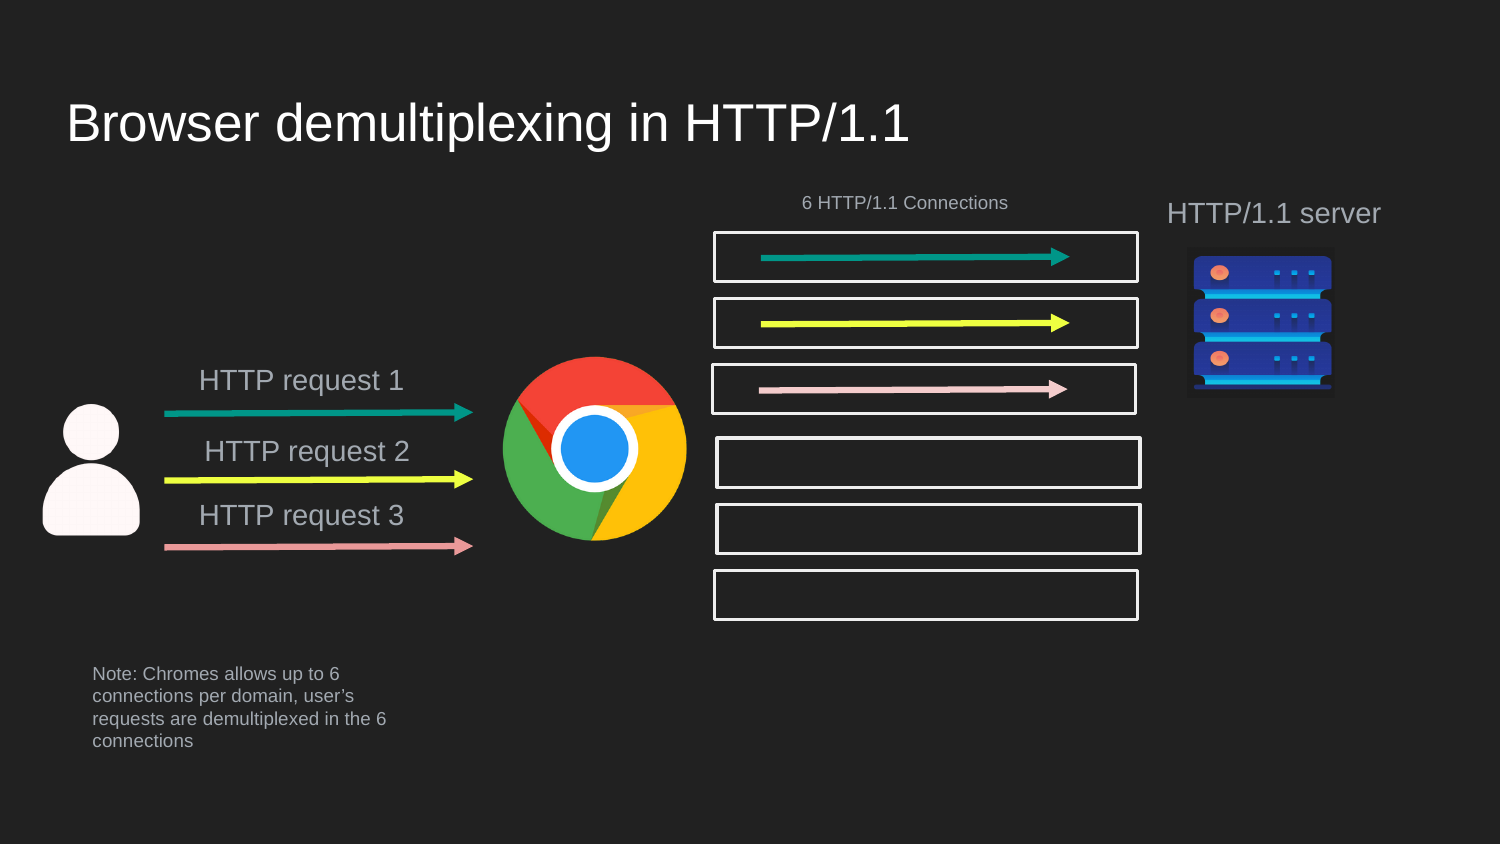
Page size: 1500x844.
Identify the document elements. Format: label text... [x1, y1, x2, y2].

text_box HTTP/1.1 server [1151, 179, 1405, 245]
picture [493, 347, 693, 547]
text_box HTTP request 3 [183, 481, 455, 547]
text_box HTTP request 2 [189, 417, 460, 483]
picture [1187, 247, 1335, 398]
text_box 6 HTTP/1.1 Connections [786, 175, 1058, 229]
picture [21, 399, 161, 540]
title Browser demultiplexing in HTTP/1.1 [51, 72, 1449, 167]
text_box Note: Chromes allows up to 6 connections per domain, user’s requests are demultiplexed in the 6 connections [77, 646, 432, 767]
text_box HTTP request 1 [183, 346, 455, 412]
